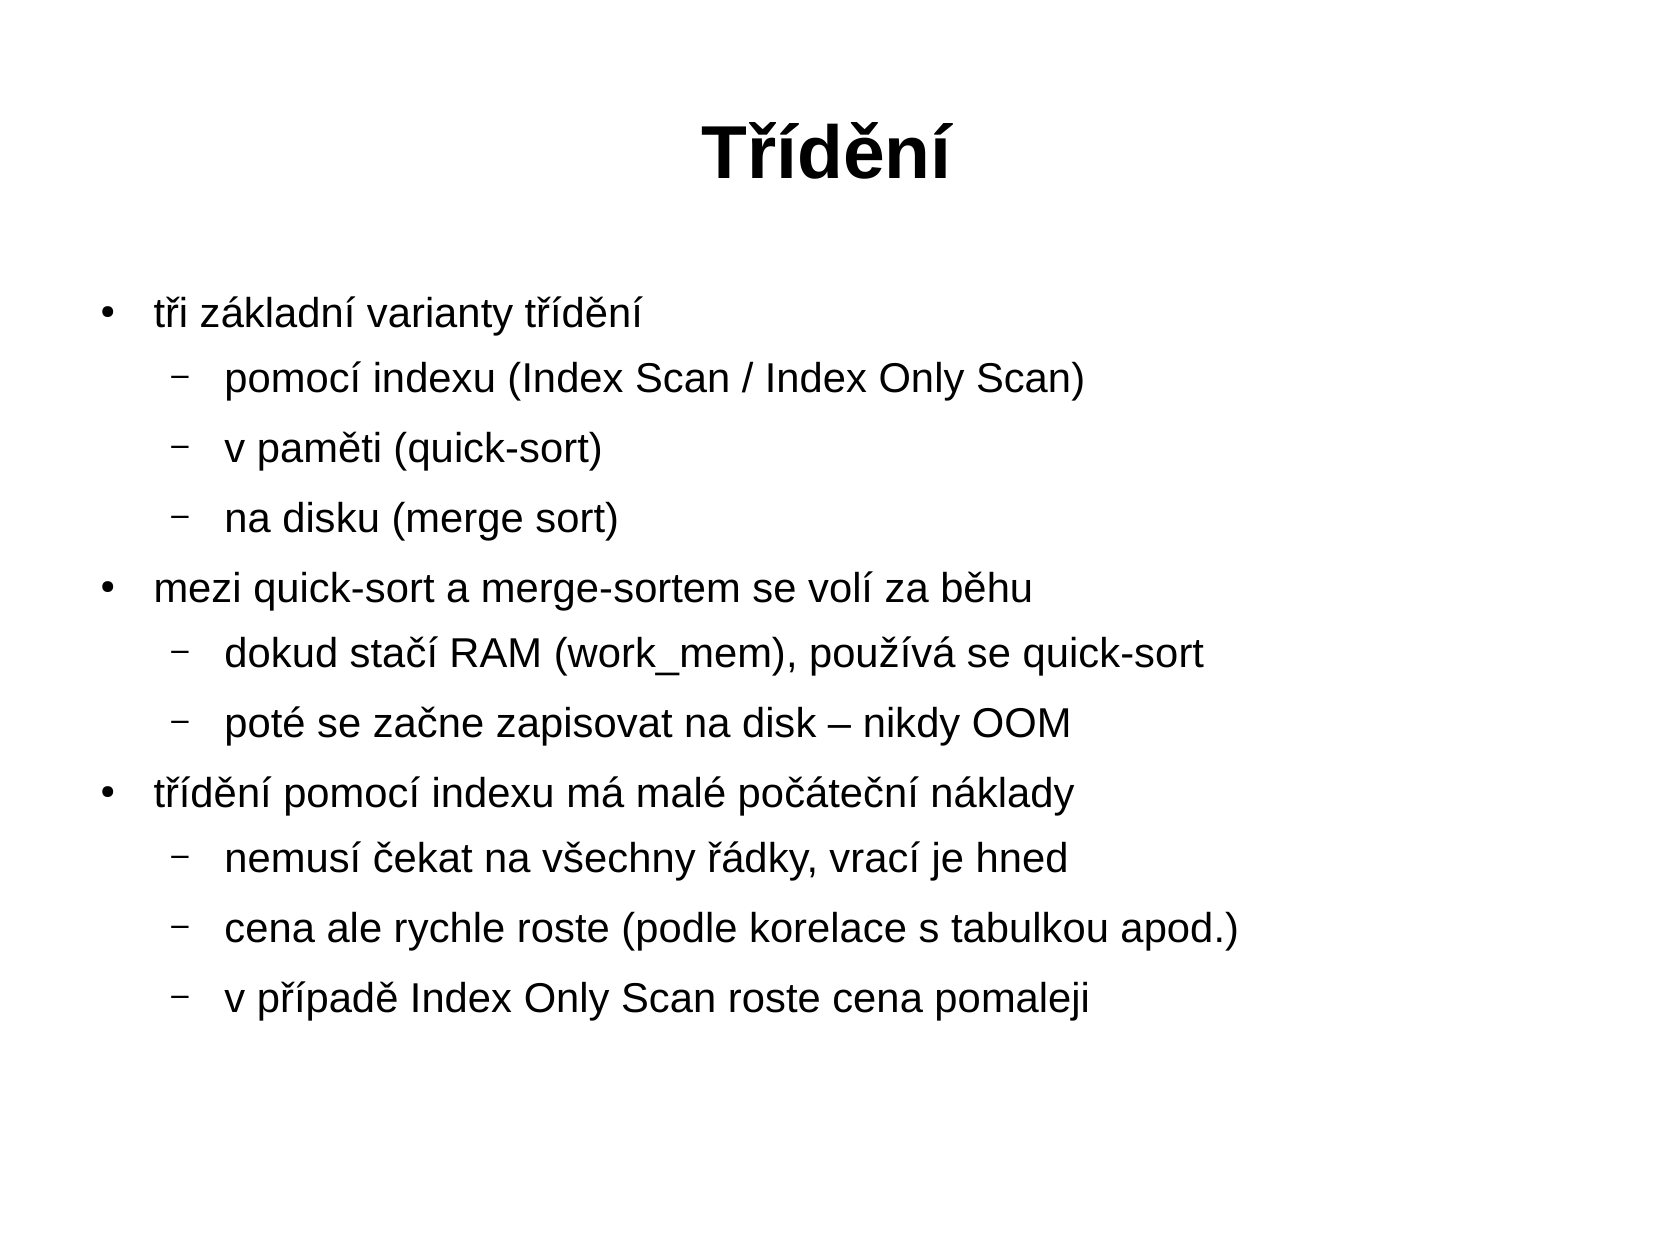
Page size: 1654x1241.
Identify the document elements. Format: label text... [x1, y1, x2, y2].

title Třídění [82, 49, 1571, 257]
list tři základní varianty třídění pomocí indexu (Index Scan / Index Only Scan) v paměti (quick-sort) na disku (merge sort) mezi quick-sort a merge-sortem se volí za běhu dokud stačí RAM (work_mem), používá se quick-sort poté se začne zapisovat na disk – nikdy OOM třídění pomocí indexu má malé počáteční náklady nemusí čekat na všechny řádky, vrací je hned cena ale rychle roste (podle korelace s tabulkou apod.) v případě Index Only Scan roste cena pomaleji [82, 290, 1538, 1171]
